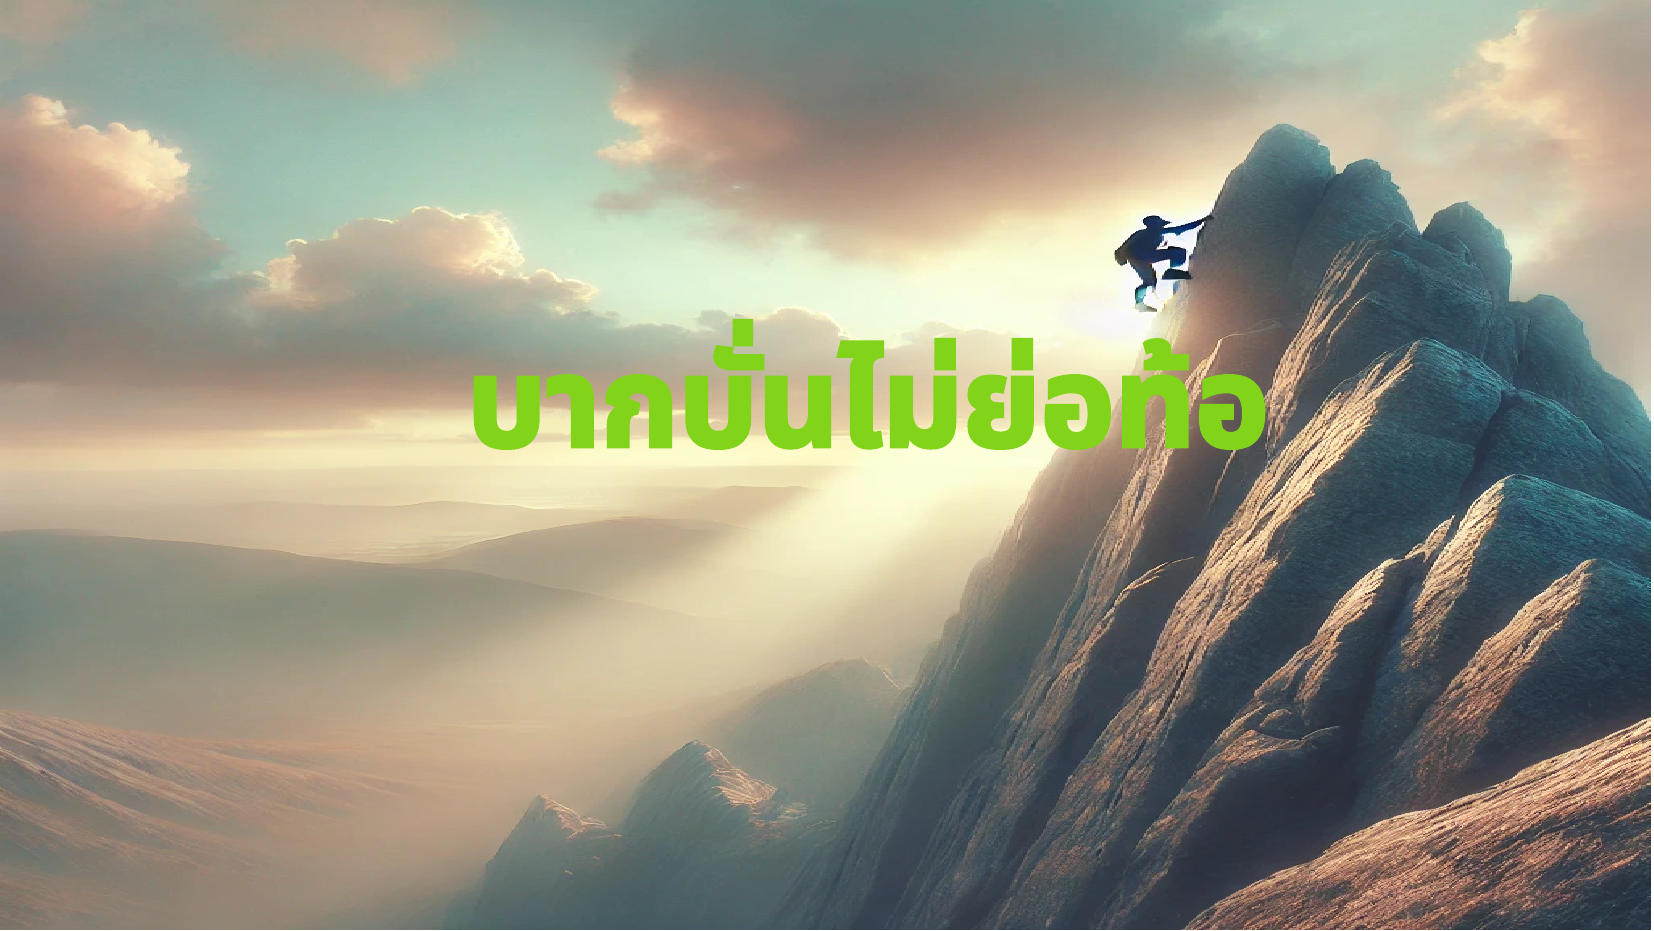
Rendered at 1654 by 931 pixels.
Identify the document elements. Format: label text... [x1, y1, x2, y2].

title บากบั่นไม่ย่อท้อ [124, 312, 1613, 526]
picture [0, 0, 1651, 930]
